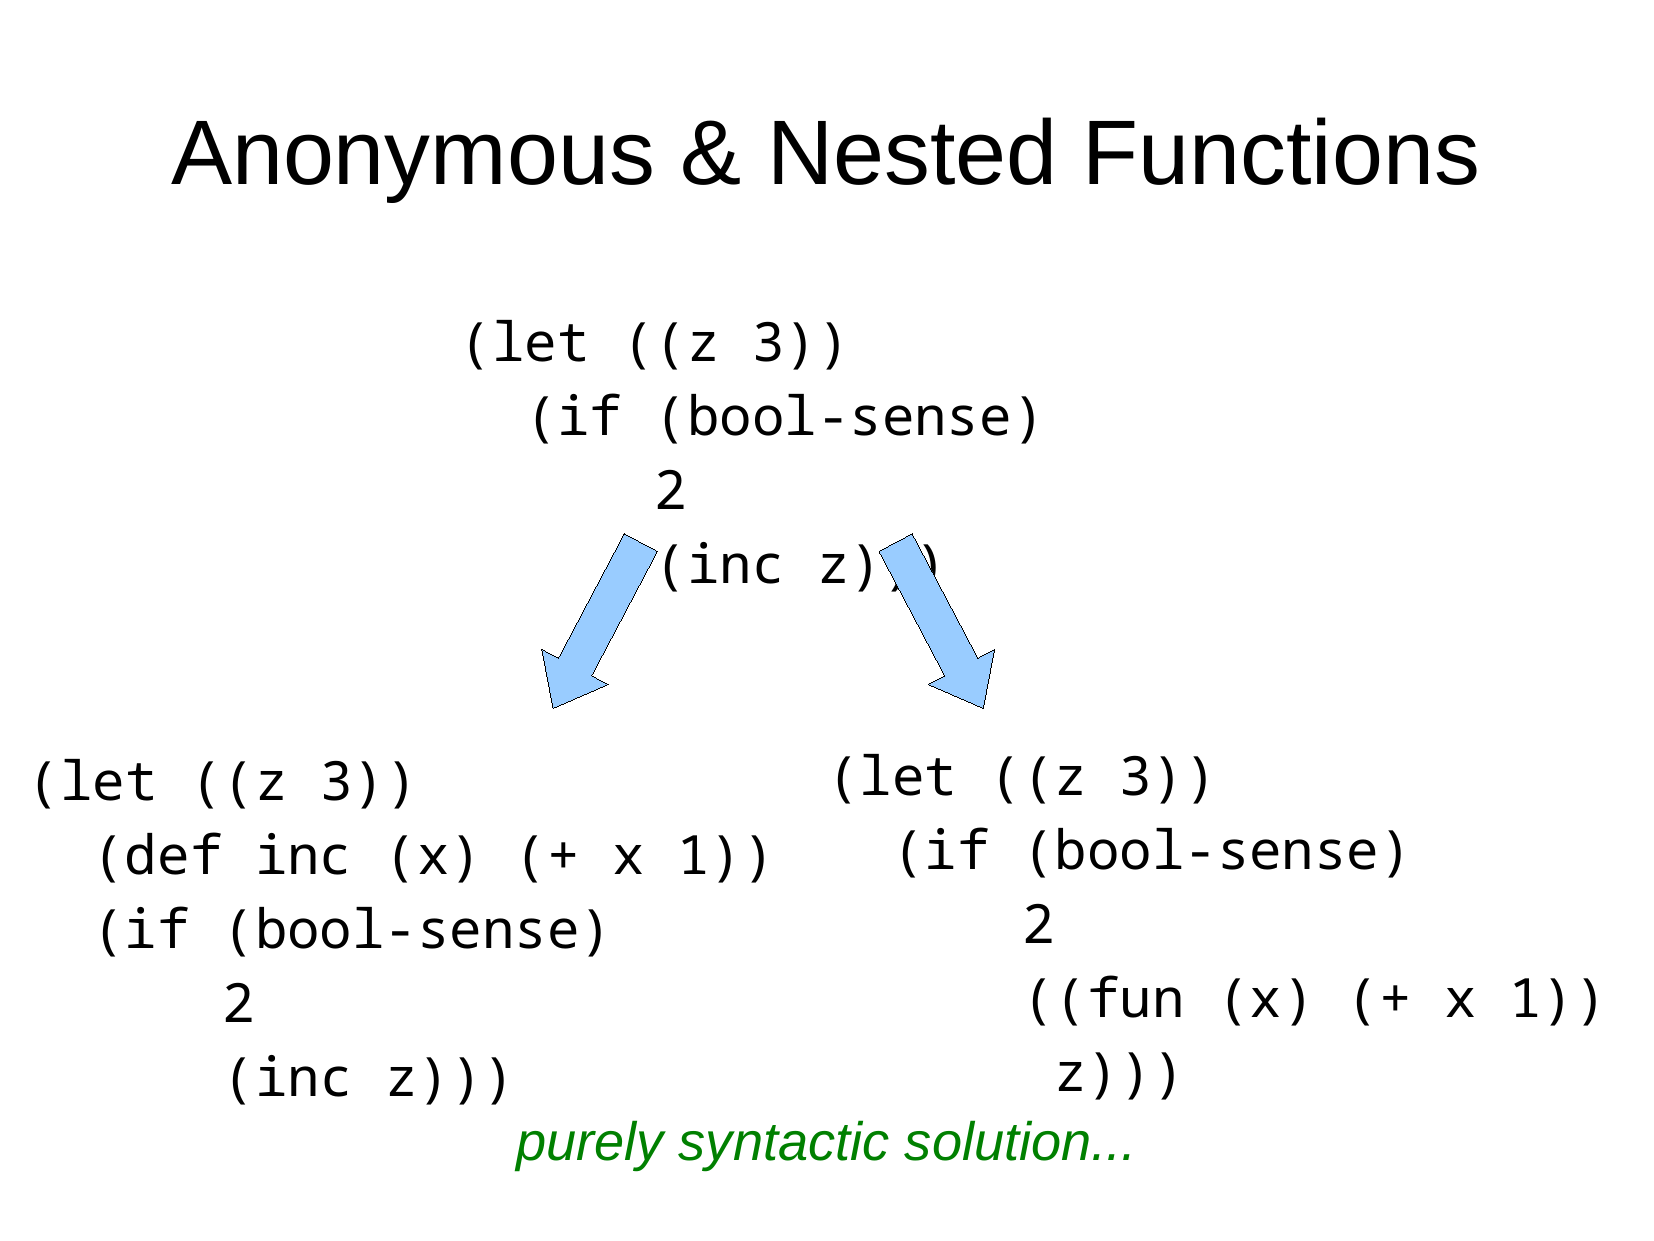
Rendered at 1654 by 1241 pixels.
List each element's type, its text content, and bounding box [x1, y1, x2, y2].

text_box (let ((z 3)) (if (bool-sense) 2 ((fun (x) (+ x 1)) z))) [827, 737, 1615, 1008]
text_box [879, 533, 995, 709]
text_box (let ((z 3)) (if (bool-sense) 2 (inc z))) [460, 303, 1061, 545]
text_box [541, 533, 658, 709]
text_box (let ((z 3)) (def inc (x) (+ x 1)) (if (bool-sense) 2 (inc z))) [27, 742, 778, 1013]
title Anonymous & Nested Functions [82, 56, 1571, 250]
list purely syntactic solution... [82, 1111, 1572, 1181]
